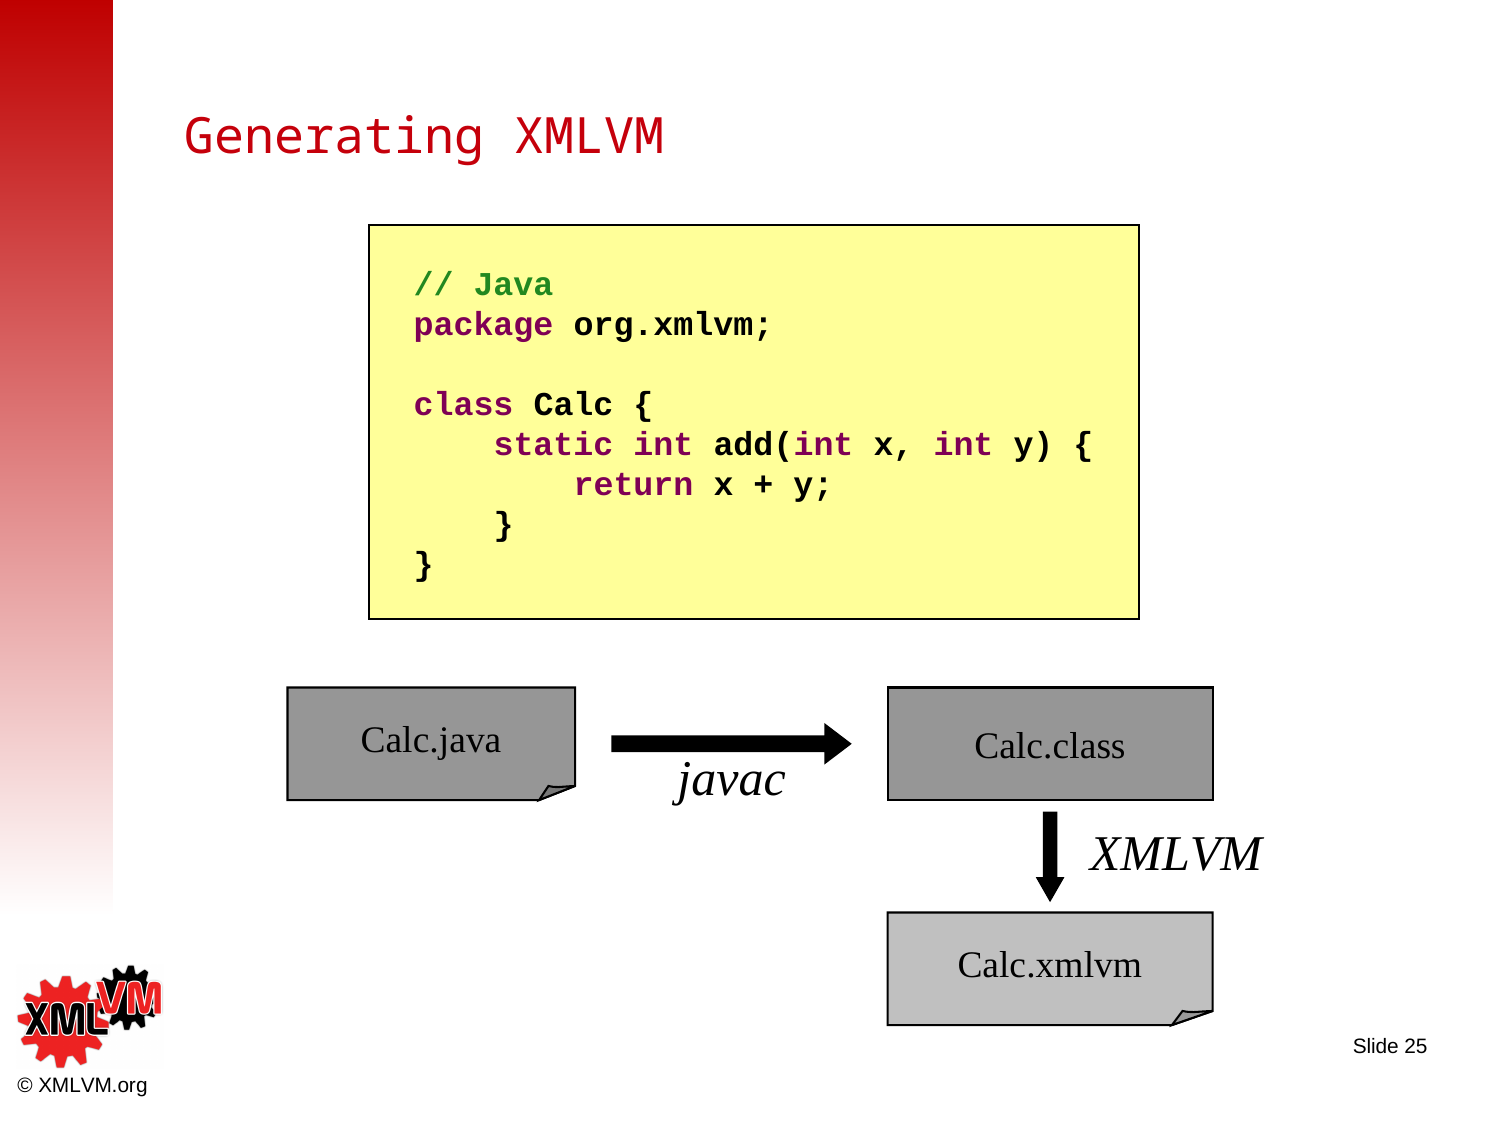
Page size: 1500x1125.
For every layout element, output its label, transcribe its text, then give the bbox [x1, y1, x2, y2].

text_box XMLVM [1075, 812, 1278, 888]
text_box [1037, 812, 1063, 901]
picture [16, 964, 164, 1069]
text_box // Java package org.xmlvm; class Calc { static int add(int x, int y) { return x + y; } } [368, 224, 1139, 620]
text_box Calc.java [287, 687, 576, 801]
text_box Calc.class [887, 687, 1213, 801]
text_box [612, 725, 851, 763]
text_box Calc.xmlvm [887, 912, 1213, 1026]
text_box javac [662, 737, 801, 813]
title Generating XMLVM [170, 67, 1447, 207]
